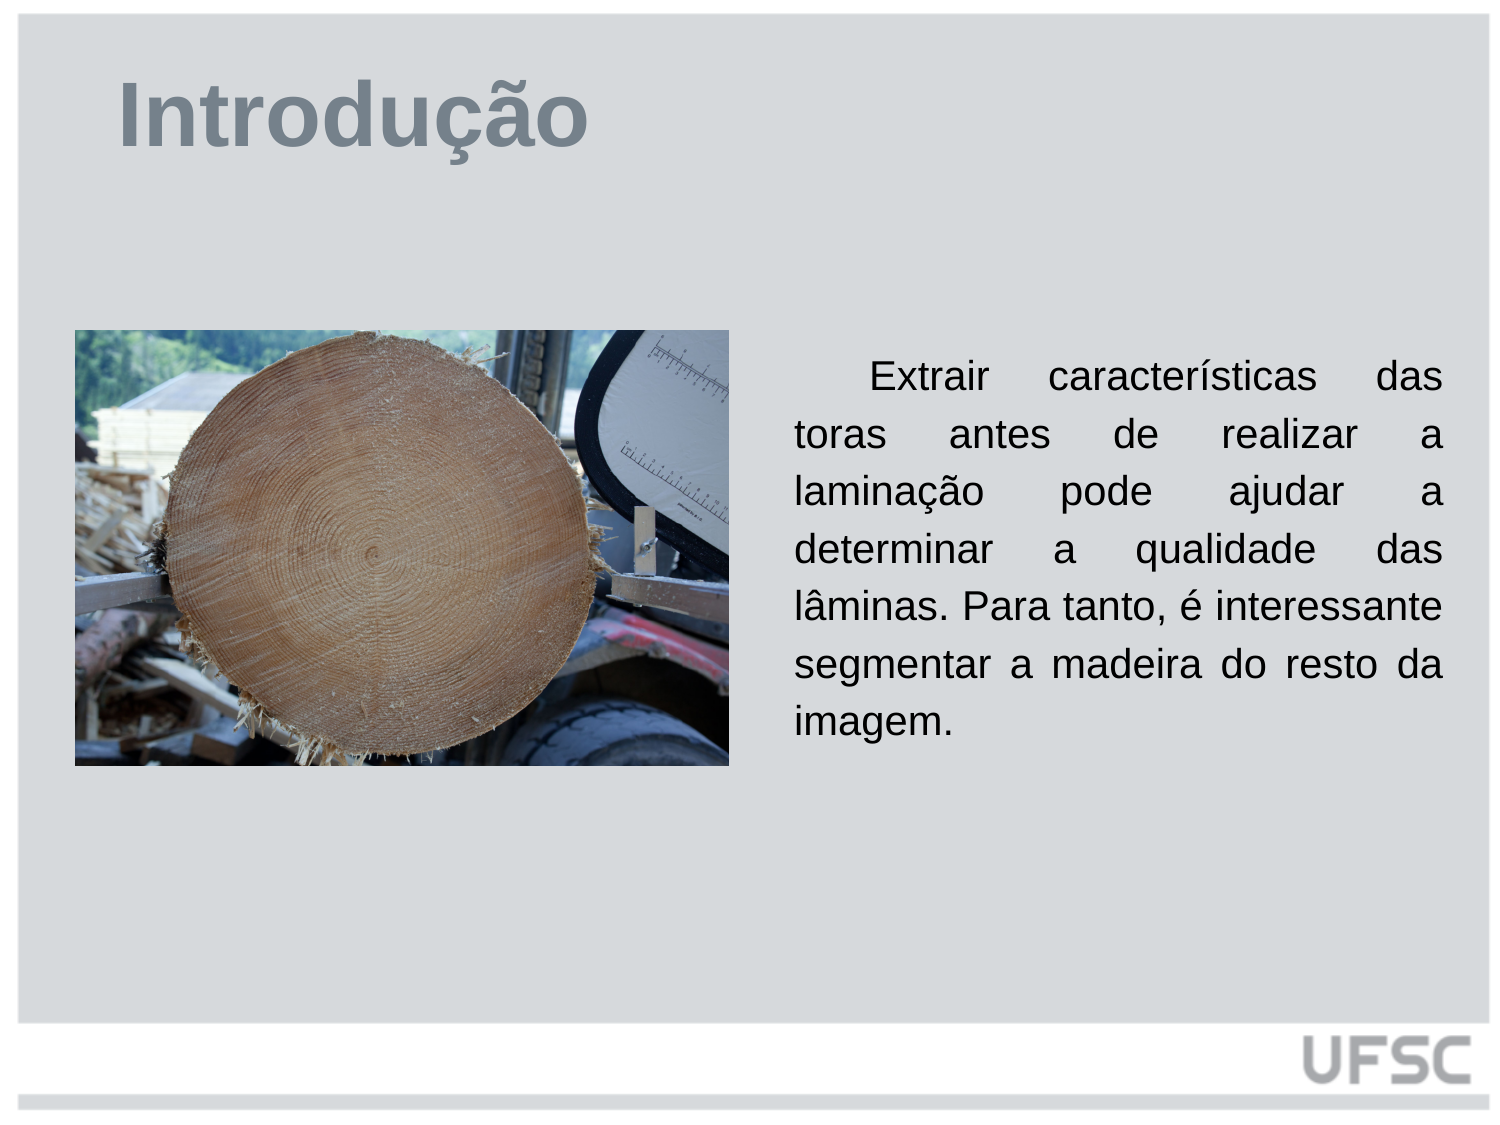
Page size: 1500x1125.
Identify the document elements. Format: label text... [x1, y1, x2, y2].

text_box Extrair características das toras antes de realizar a laminação pode ajudar a determinar a qualidade das lâminas. Para tanto, é interessante segmentar a madeira do resto da imagem. [779, 334, 1459, 797]
text_box Introdução [103, 59, 1397, 278]
picture [0, 0, 1500, 1125]
